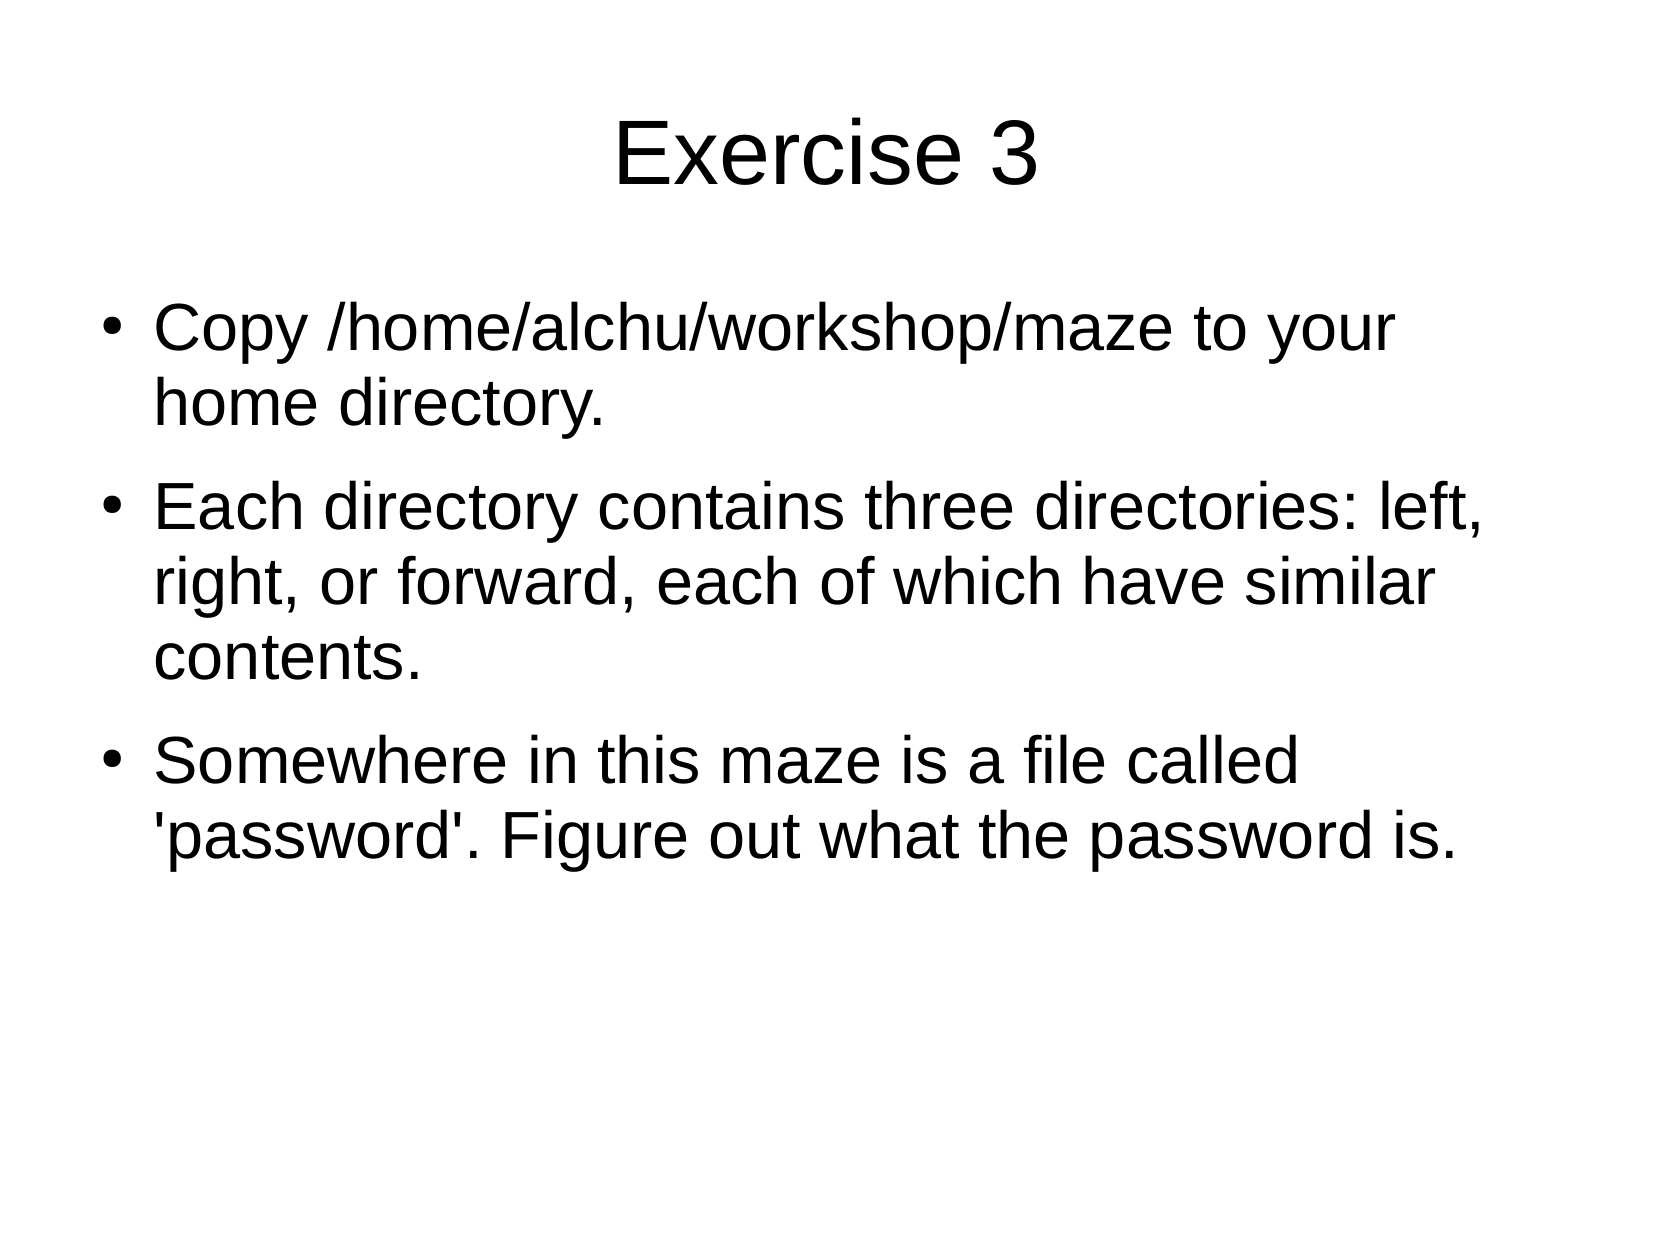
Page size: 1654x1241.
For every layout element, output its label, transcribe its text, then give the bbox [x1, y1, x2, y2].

title Exercise 3 [82, 49, 1571, 257]
list Copy /home/alchu/workshop/maze to your home directory. Each directory contains three directories: left, right, or forward, each of which have similar contents. Somewhere in this maze is a file called 'password'. Figure out what the password is. [82, 290, 1571, 1010]
